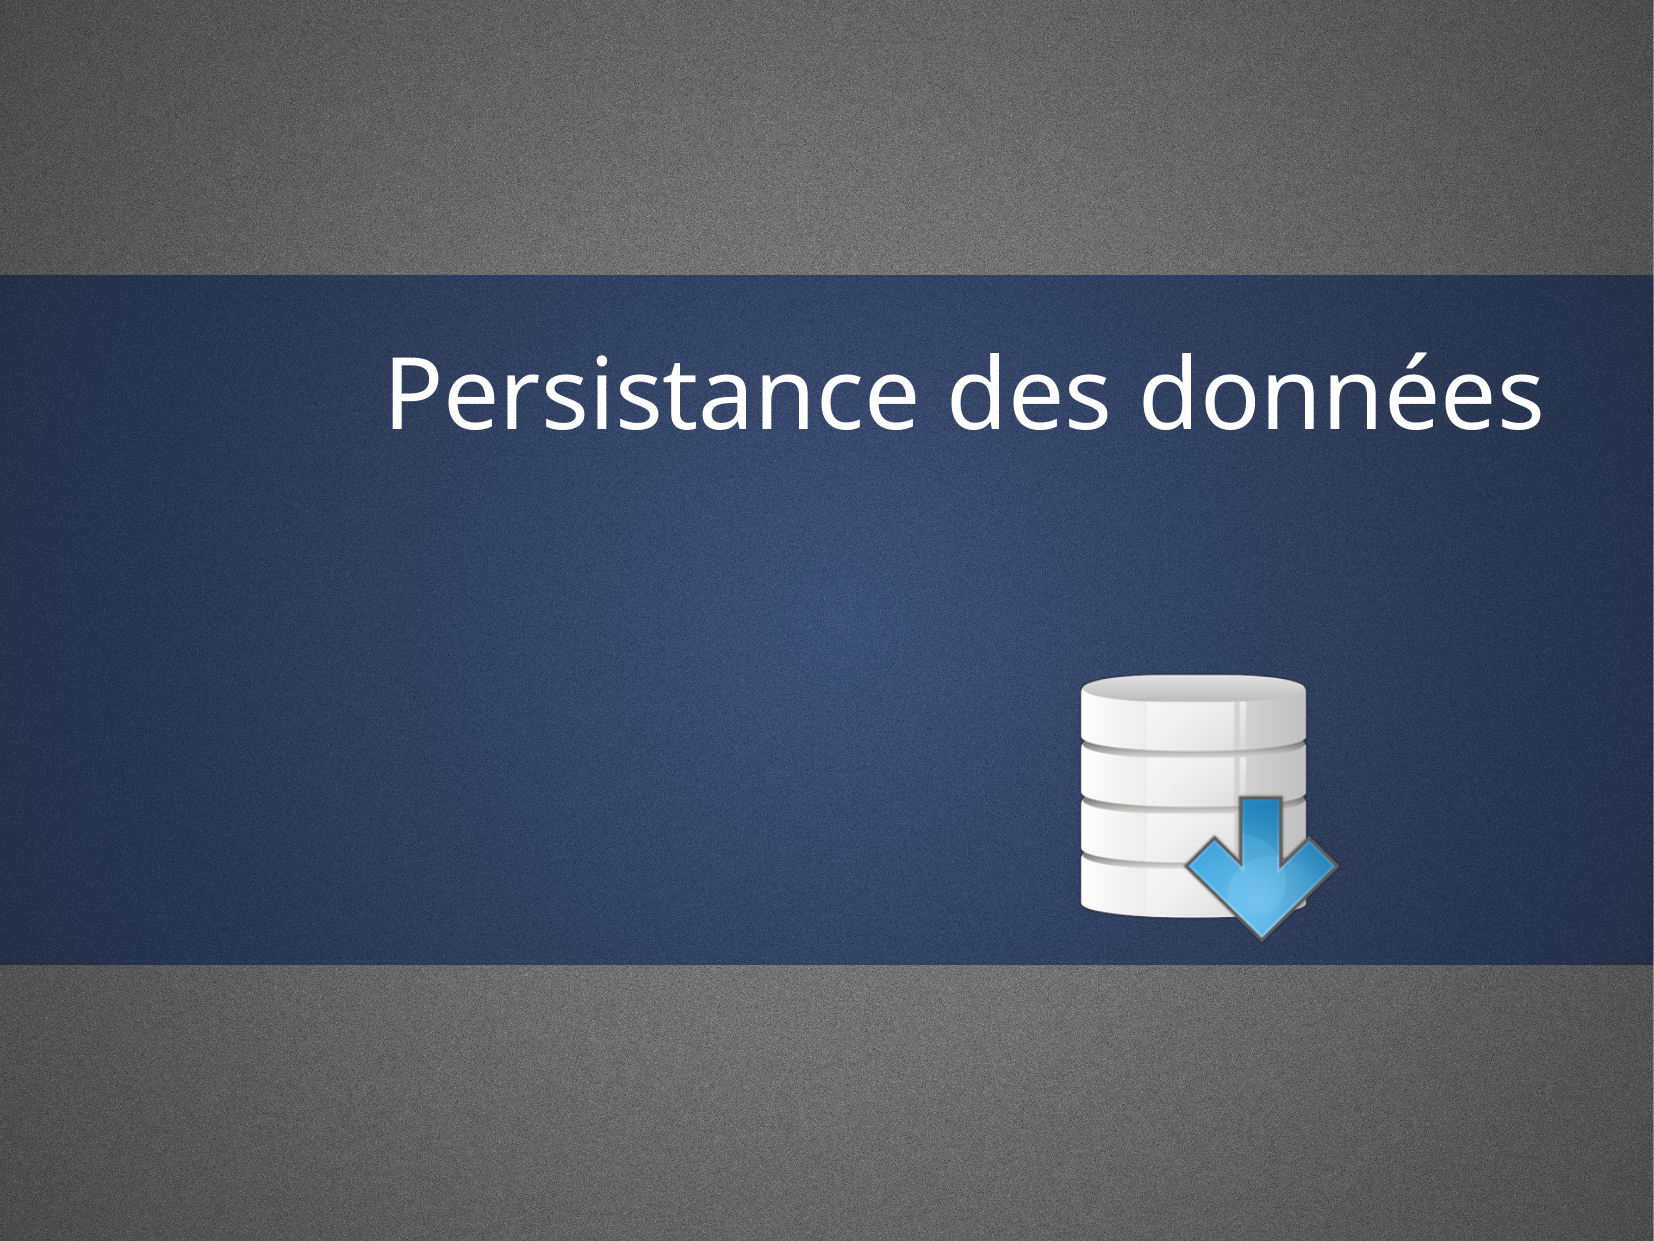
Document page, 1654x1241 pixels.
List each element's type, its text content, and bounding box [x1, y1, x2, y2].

text_box Persistance des données [292, 315, 1561, 654]
picture [0, 0, 1654, 1241]
